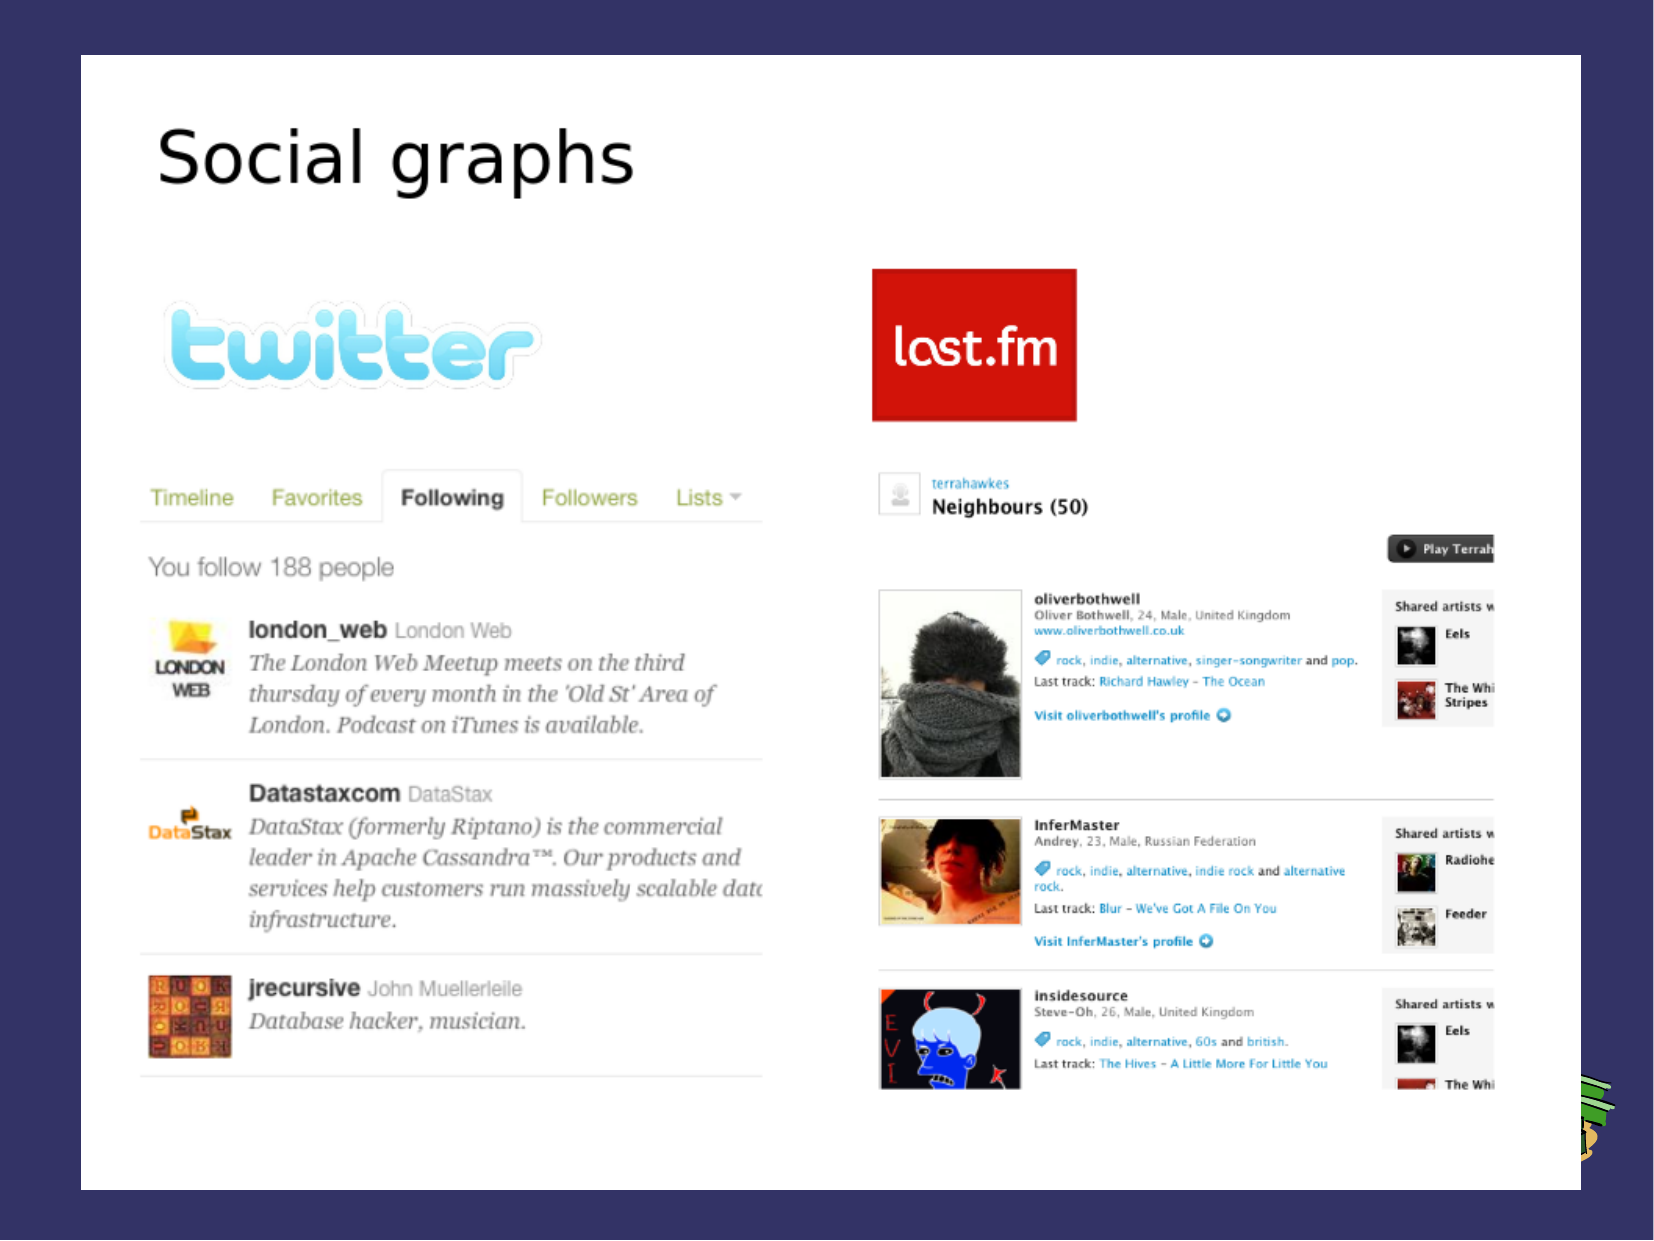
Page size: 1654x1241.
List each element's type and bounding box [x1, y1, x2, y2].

picture [81, 55, 1581, 1190]
